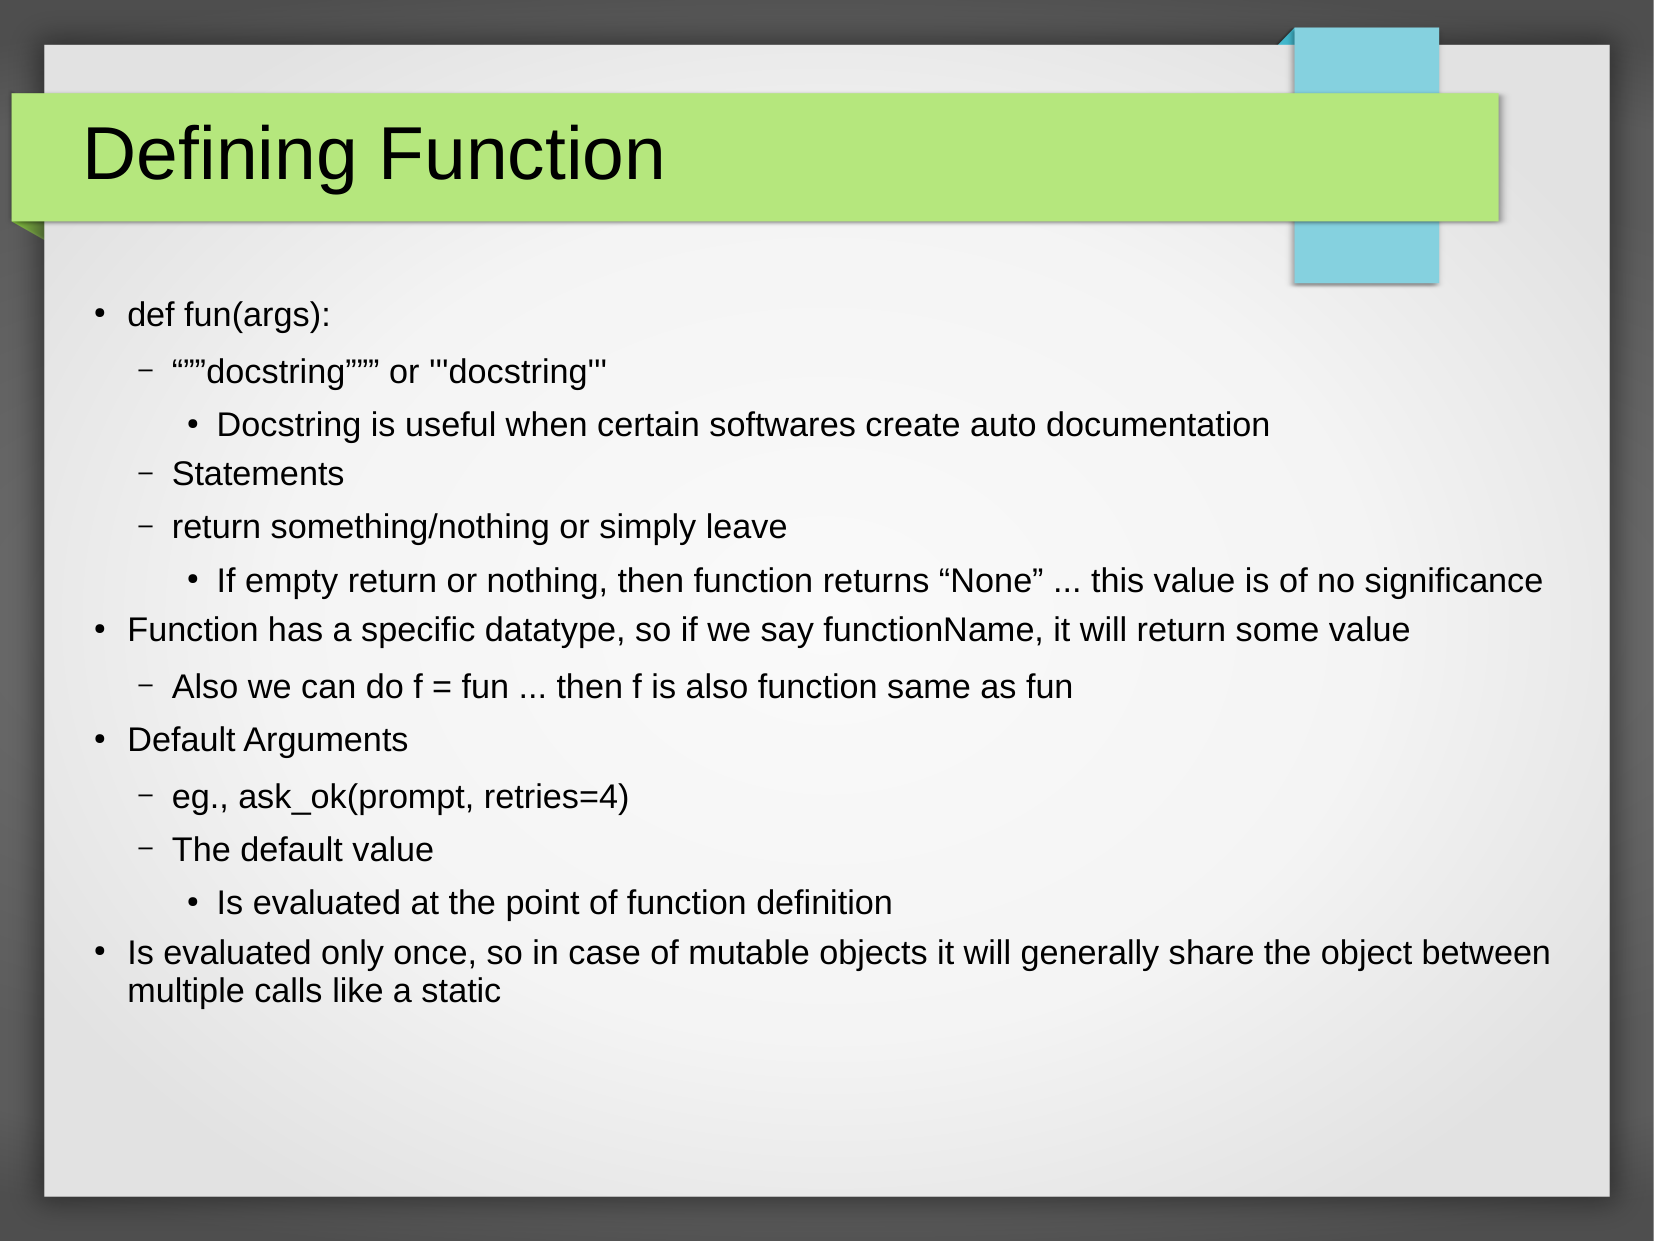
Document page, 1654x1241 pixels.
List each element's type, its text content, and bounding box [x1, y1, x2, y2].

picture [0, 0, 1654, 1241]
list def fun(args): “””docstring””” or '''docstring''' Docstring is useful when certain softwares create auto documentation Statements return something/nothing or simply leave If empty return or nothing, then function returns “None” ... this value is of no significance Function has a specific datatype, so if we say functionName, it will return some value Also we can do f = fun ... then f is also function same as fun Default Arguments eg., ask_ok(prompt, retries=4) The default value Is evaluated at the point of function definition Is evaluated only once, so in case of mutable objects it will generally share the object between multiple calls like a static [82, 295, 1571, 1015]
title Defining Function [82, 94, 1264, 213]
